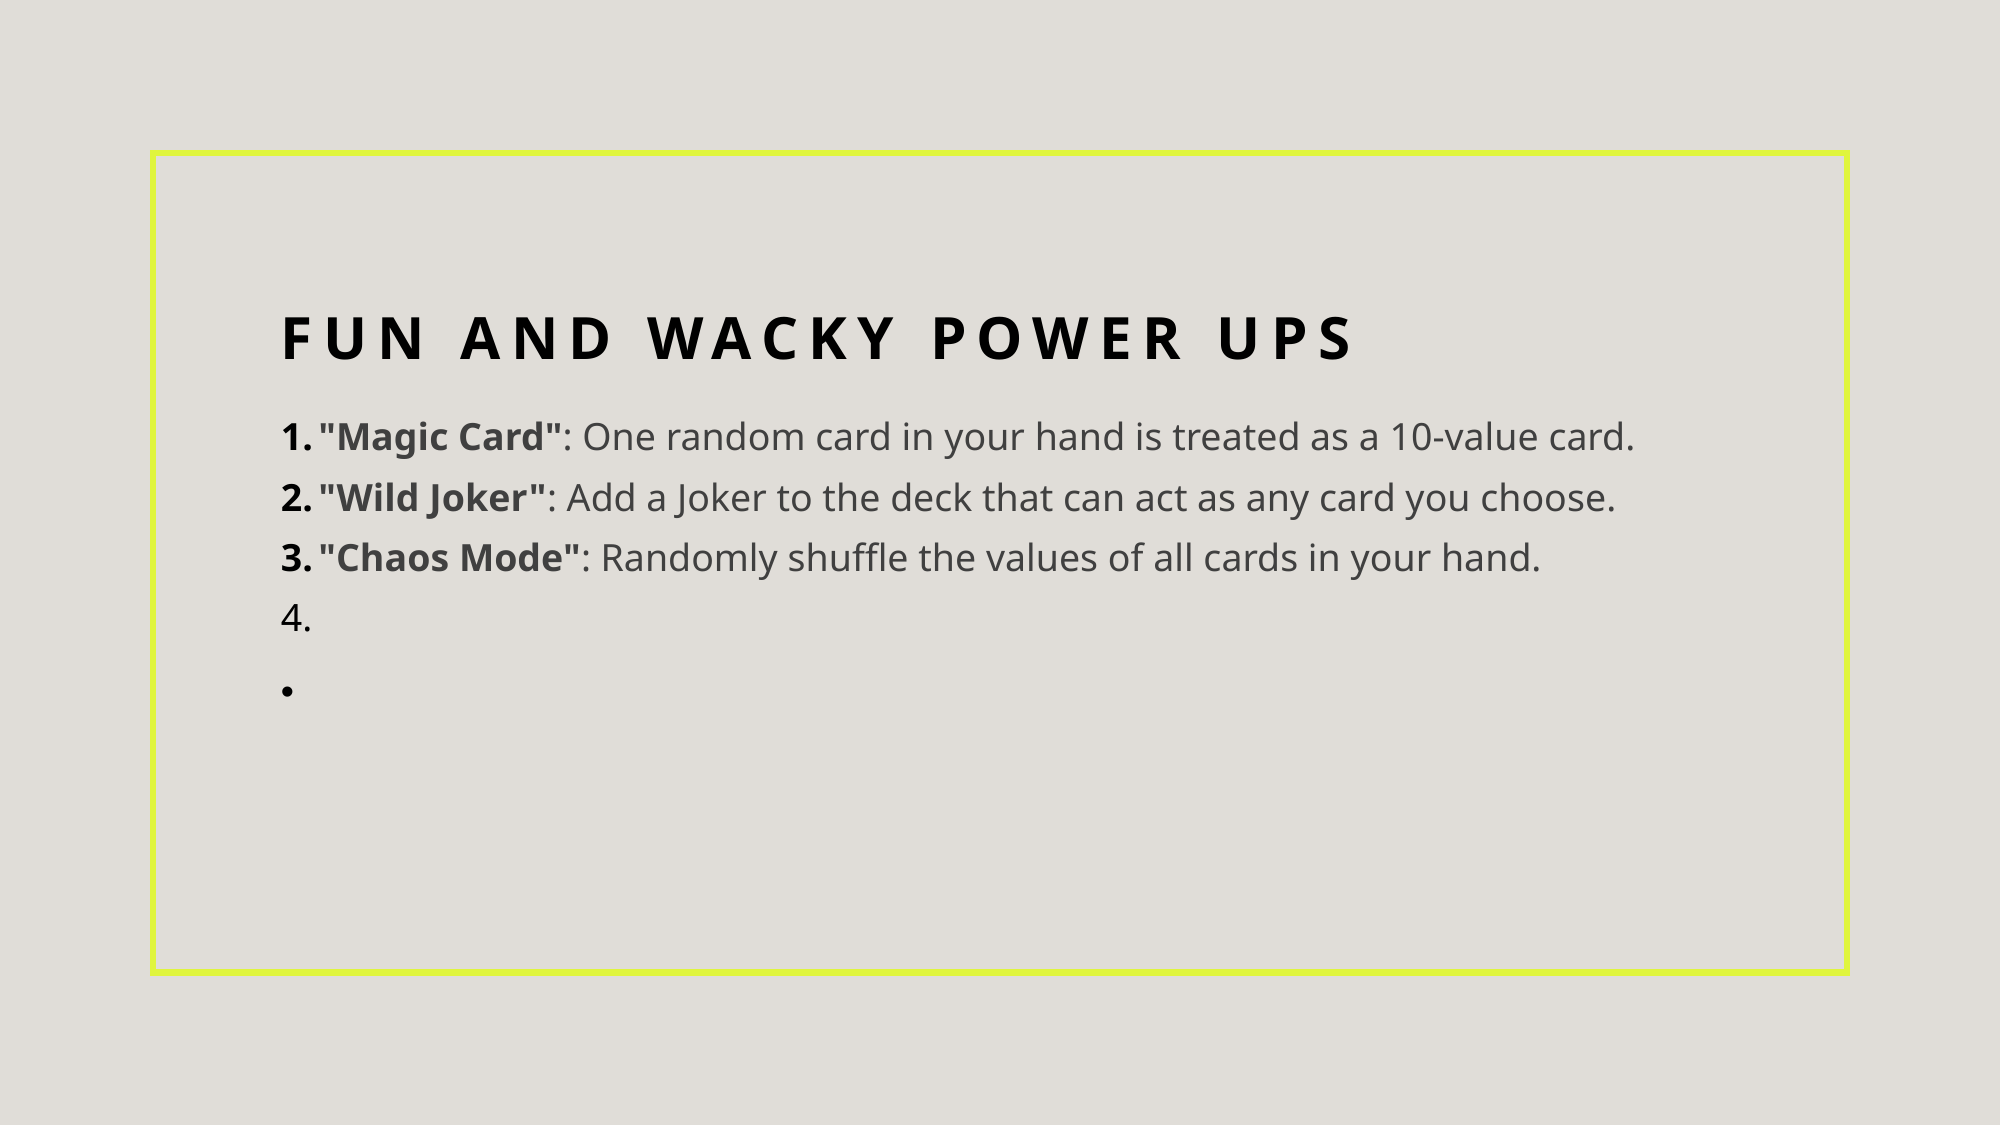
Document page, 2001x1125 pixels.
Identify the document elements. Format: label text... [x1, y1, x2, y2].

title Fun and wacky power ups [265, 202, 1739, 379]
list "Magic Card": One random card in your hand is treated as a 10-value card. "Wild Joker": Add a Joker to the deck that can act as any card you choose. "Chaos Mode": Randomly shuffle the values of all cards in your hand. [265, 396, 1739, 913]
